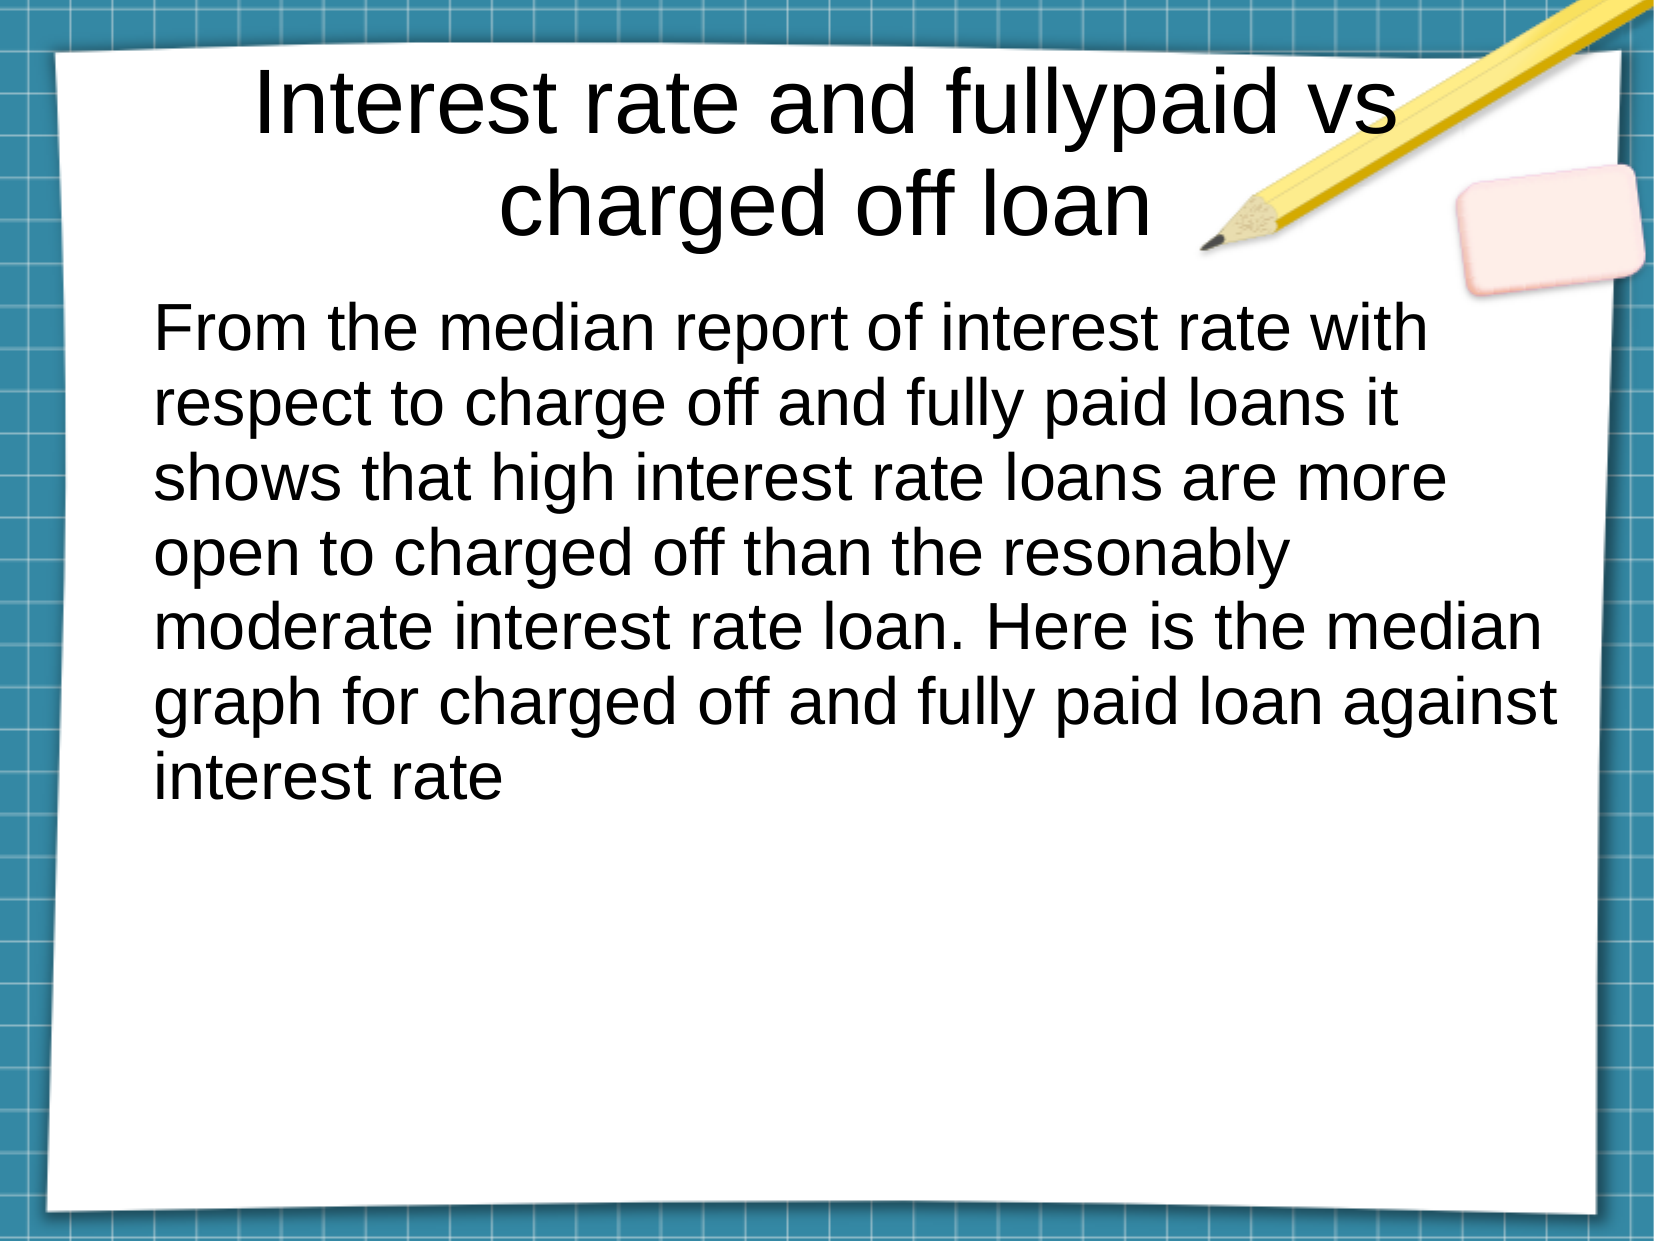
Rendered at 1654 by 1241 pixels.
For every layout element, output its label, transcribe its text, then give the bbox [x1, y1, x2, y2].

list From the median report of interest rate with respect to charge off and fully paid loans it shows that high interest rate loans are more open to charged off than the resonably moderate interest rate loan. Here is the median graph for charged off and fully paid loan against interest rate [82, 290, 1571, 1010]
title Interest rate and fullypaid vs charged off loan [82, 49, 1571, 257]
picture [0, 0, 1654, 1241]
